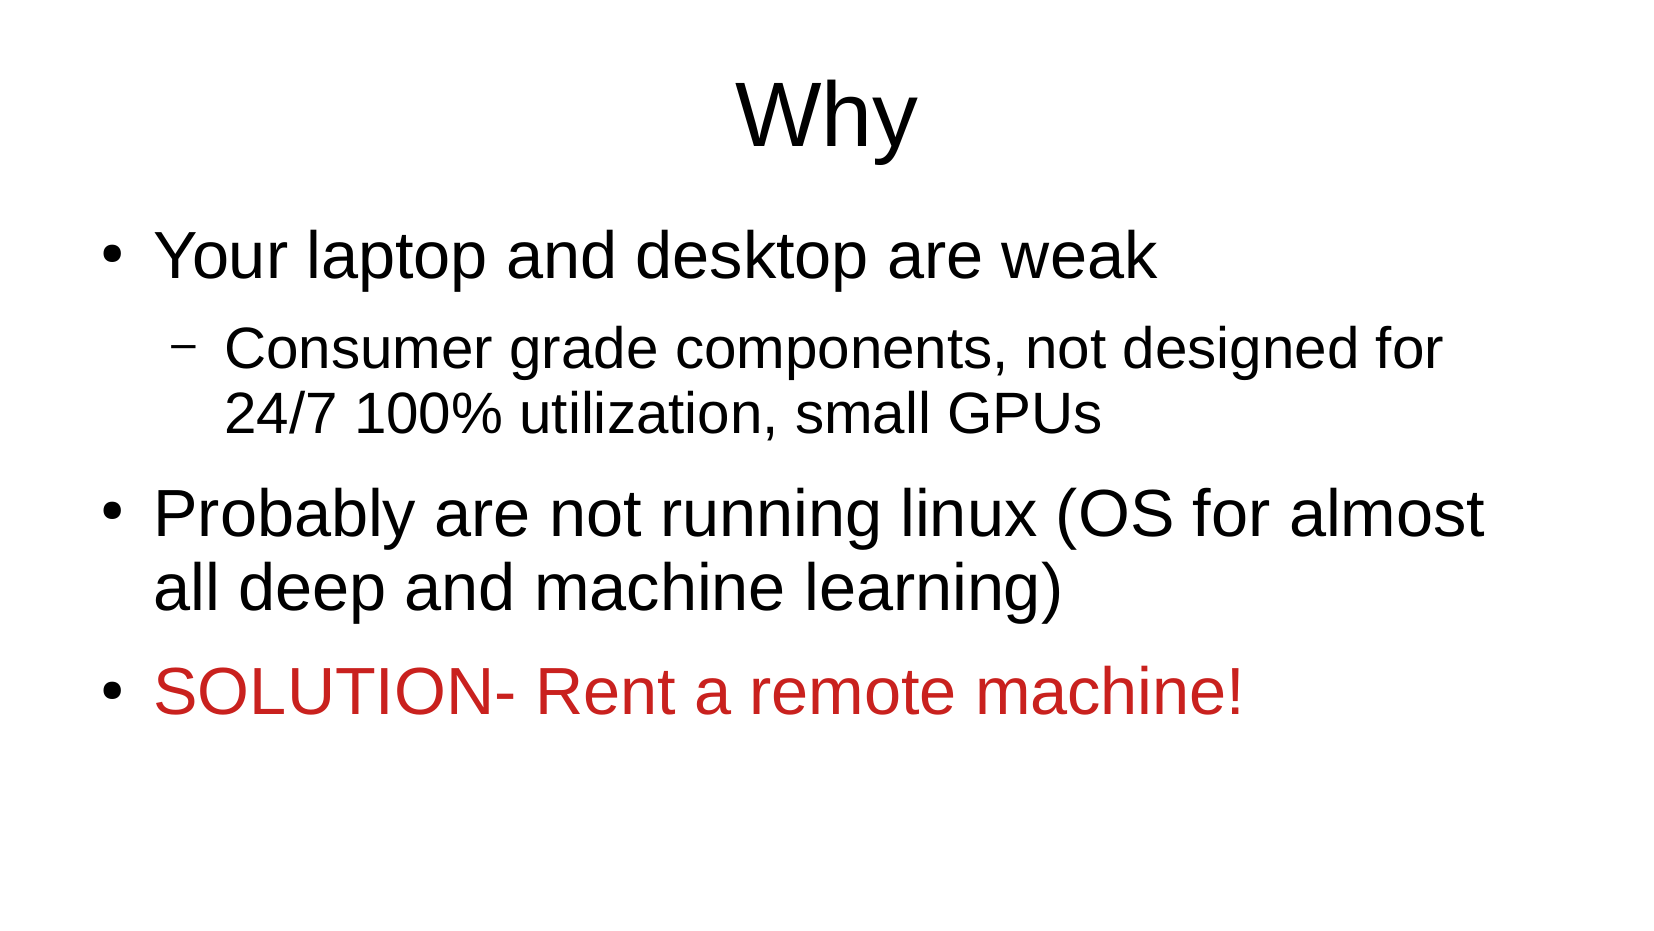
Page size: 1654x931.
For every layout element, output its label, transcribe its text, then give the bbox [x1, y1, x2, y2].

list Your laptop and desktop are weak Consumer grade components, not designed for 24/7 100% utilization, small GPUs Probably are not running linux (OS for almost all deep and machine learning) SOLUTION- Rent a remote machine! [82, 217, 1571, 758]
title Why [82, 37, 1571, 193]
